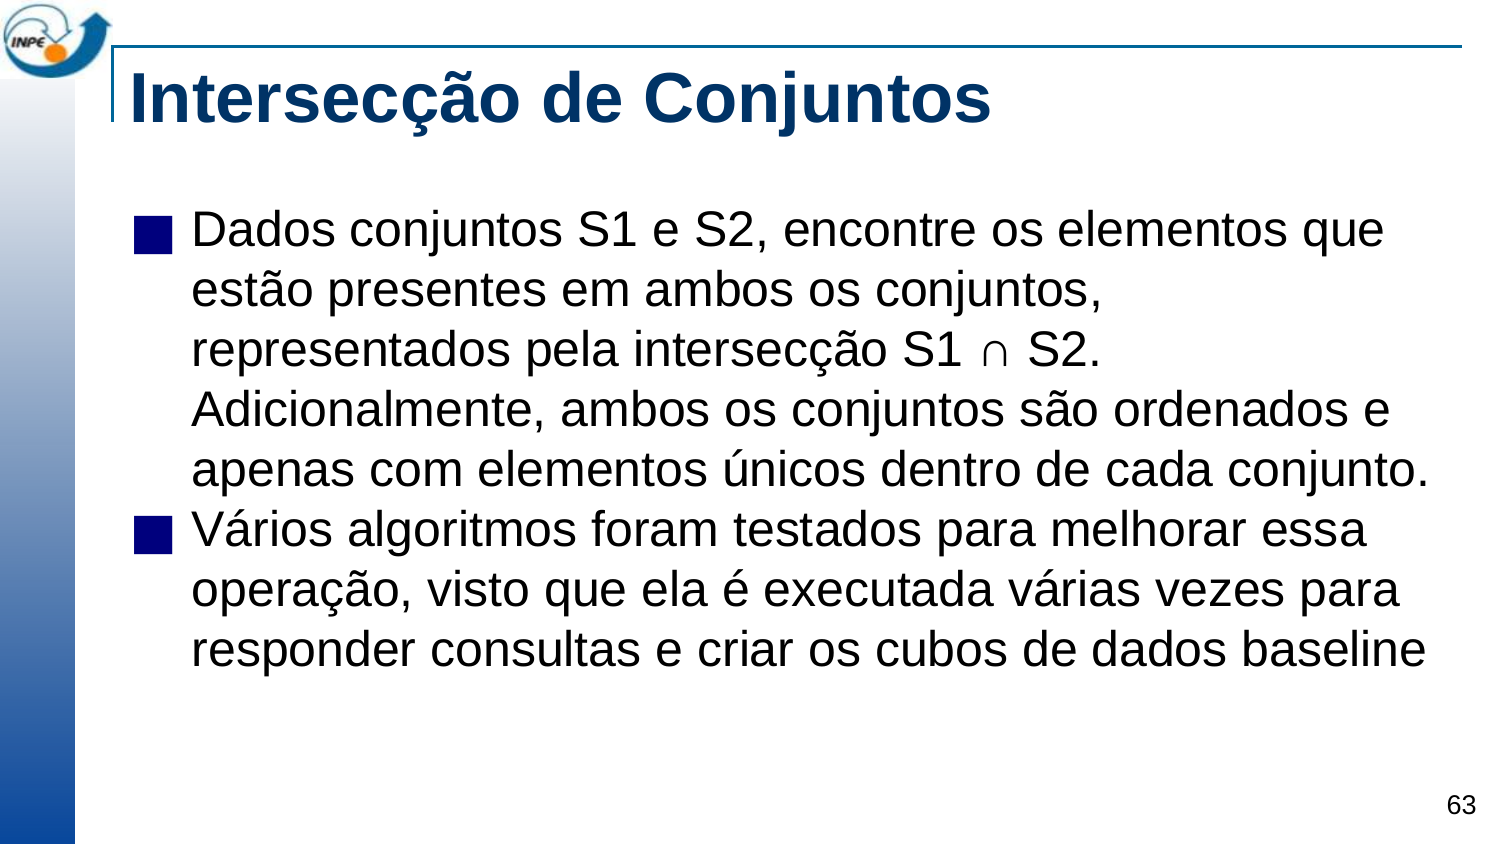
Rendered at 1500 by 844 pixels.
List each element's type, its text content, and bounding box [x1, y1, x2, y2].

title Intersecção de Conjuntos [112, 46, 1450, 141]
picture [0, 0, 113, 79]
list Dados conjuntos S1 e S2, encontre os elementos que estão presentes em ambos os conjuntos, representados pela intersecção S1 ∩ S2. Adicionalmente, ambos os conjuntos são ordenados e apenas com elementos únicos dentro de cada conjunto. Vários algoritmos foram testados para melhorar essa operação, visto que ela é executada várias vezes para responder consultas e criar os cubos de dados baseline [99, 187, 1450, 769]
slide_number <number> [1403, 779, 1494, 844]
